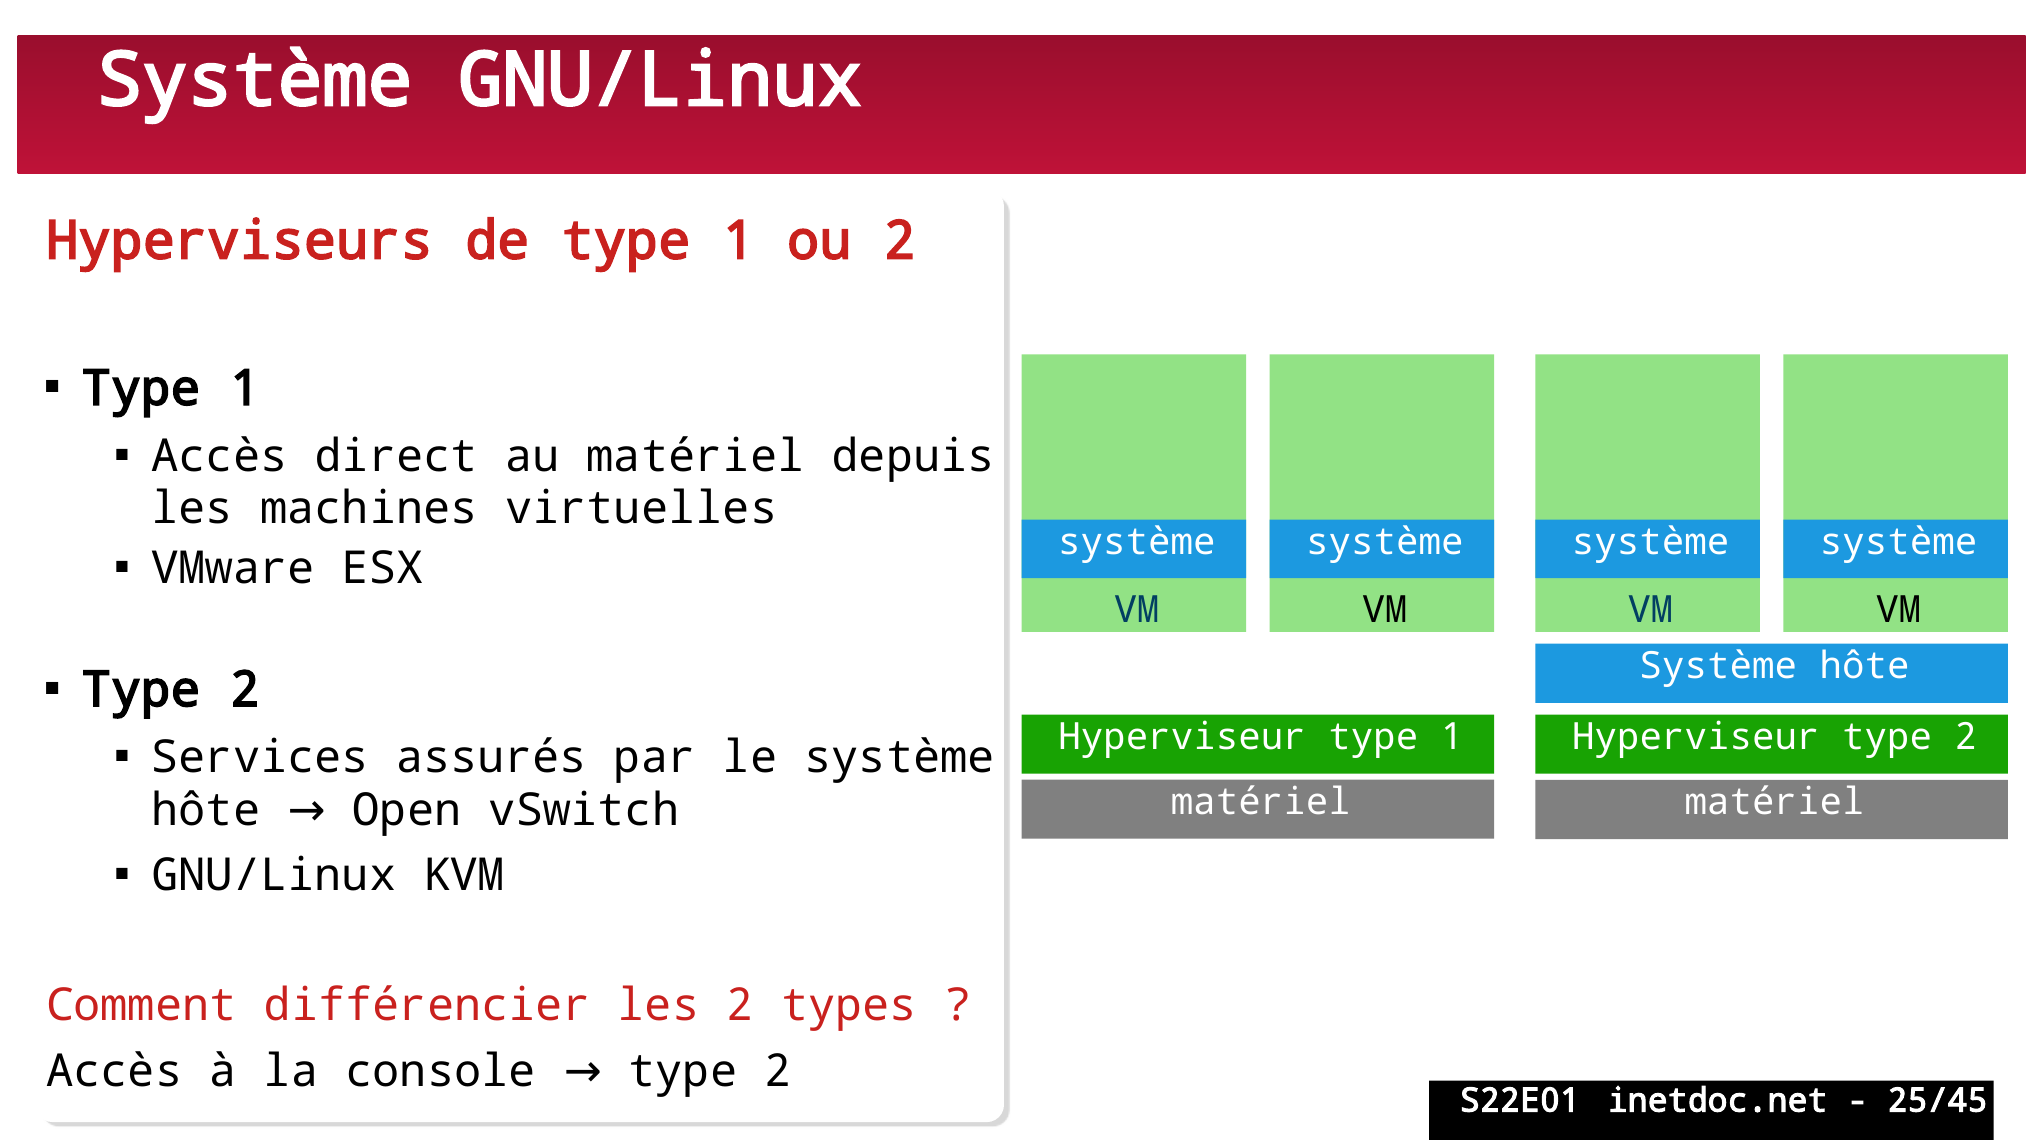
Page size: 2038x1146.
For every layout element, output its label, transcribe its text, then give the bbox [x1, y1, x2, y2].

text_box Système GNU/Linux [17, 35, 2026, 174]
text_box matériel [1535, 779, 2008, 840]
text_box VM [1021, 579, 1247, 632]
text_box VM [1535, 579, 1760, 632]
text_box système [1535, 519, 1760, 579]
text_box VM [1535, 354, 1760, 519]
text_box Système hôte [1535, 643, 2008, 703]
text_box matériel [1021, 779, 1495, 839]
text_box Hyperviseur type 1 [1021, 714, 1495, 774]
text_box Hyperviseur type 2 [1535, 714, 2008, 774]
text_box VM [1783, 579, 2008, 632]
text_box système [1269, 519, 1495, 579]
text_box VM [1783, 354, 2008, 519]
text_box système [1783, 519, 2008, 579]
text_box S22E01 inetdoc.net - 45/45 [1429, 1080, 1994, 1140]
text_box système [1021, 519, 1247, 579]
text_box VM [1269, 354, 1495, 519]
text_box VM [1021, 354, 1247, 519]
text_box Hyperviseurs de type 1 ou 2 Type 1 Accès direct au matériel depuis les machines virtuelles VMware ESX Type 2 Services assurés par le système hôte → Open vSwitch GNU/Linux KVM Comment différencier les 2 types ? Accès à la console → type 2 [35, 188, 1004, 1123]
text_box VM [1269, 579, 1495, 632]
